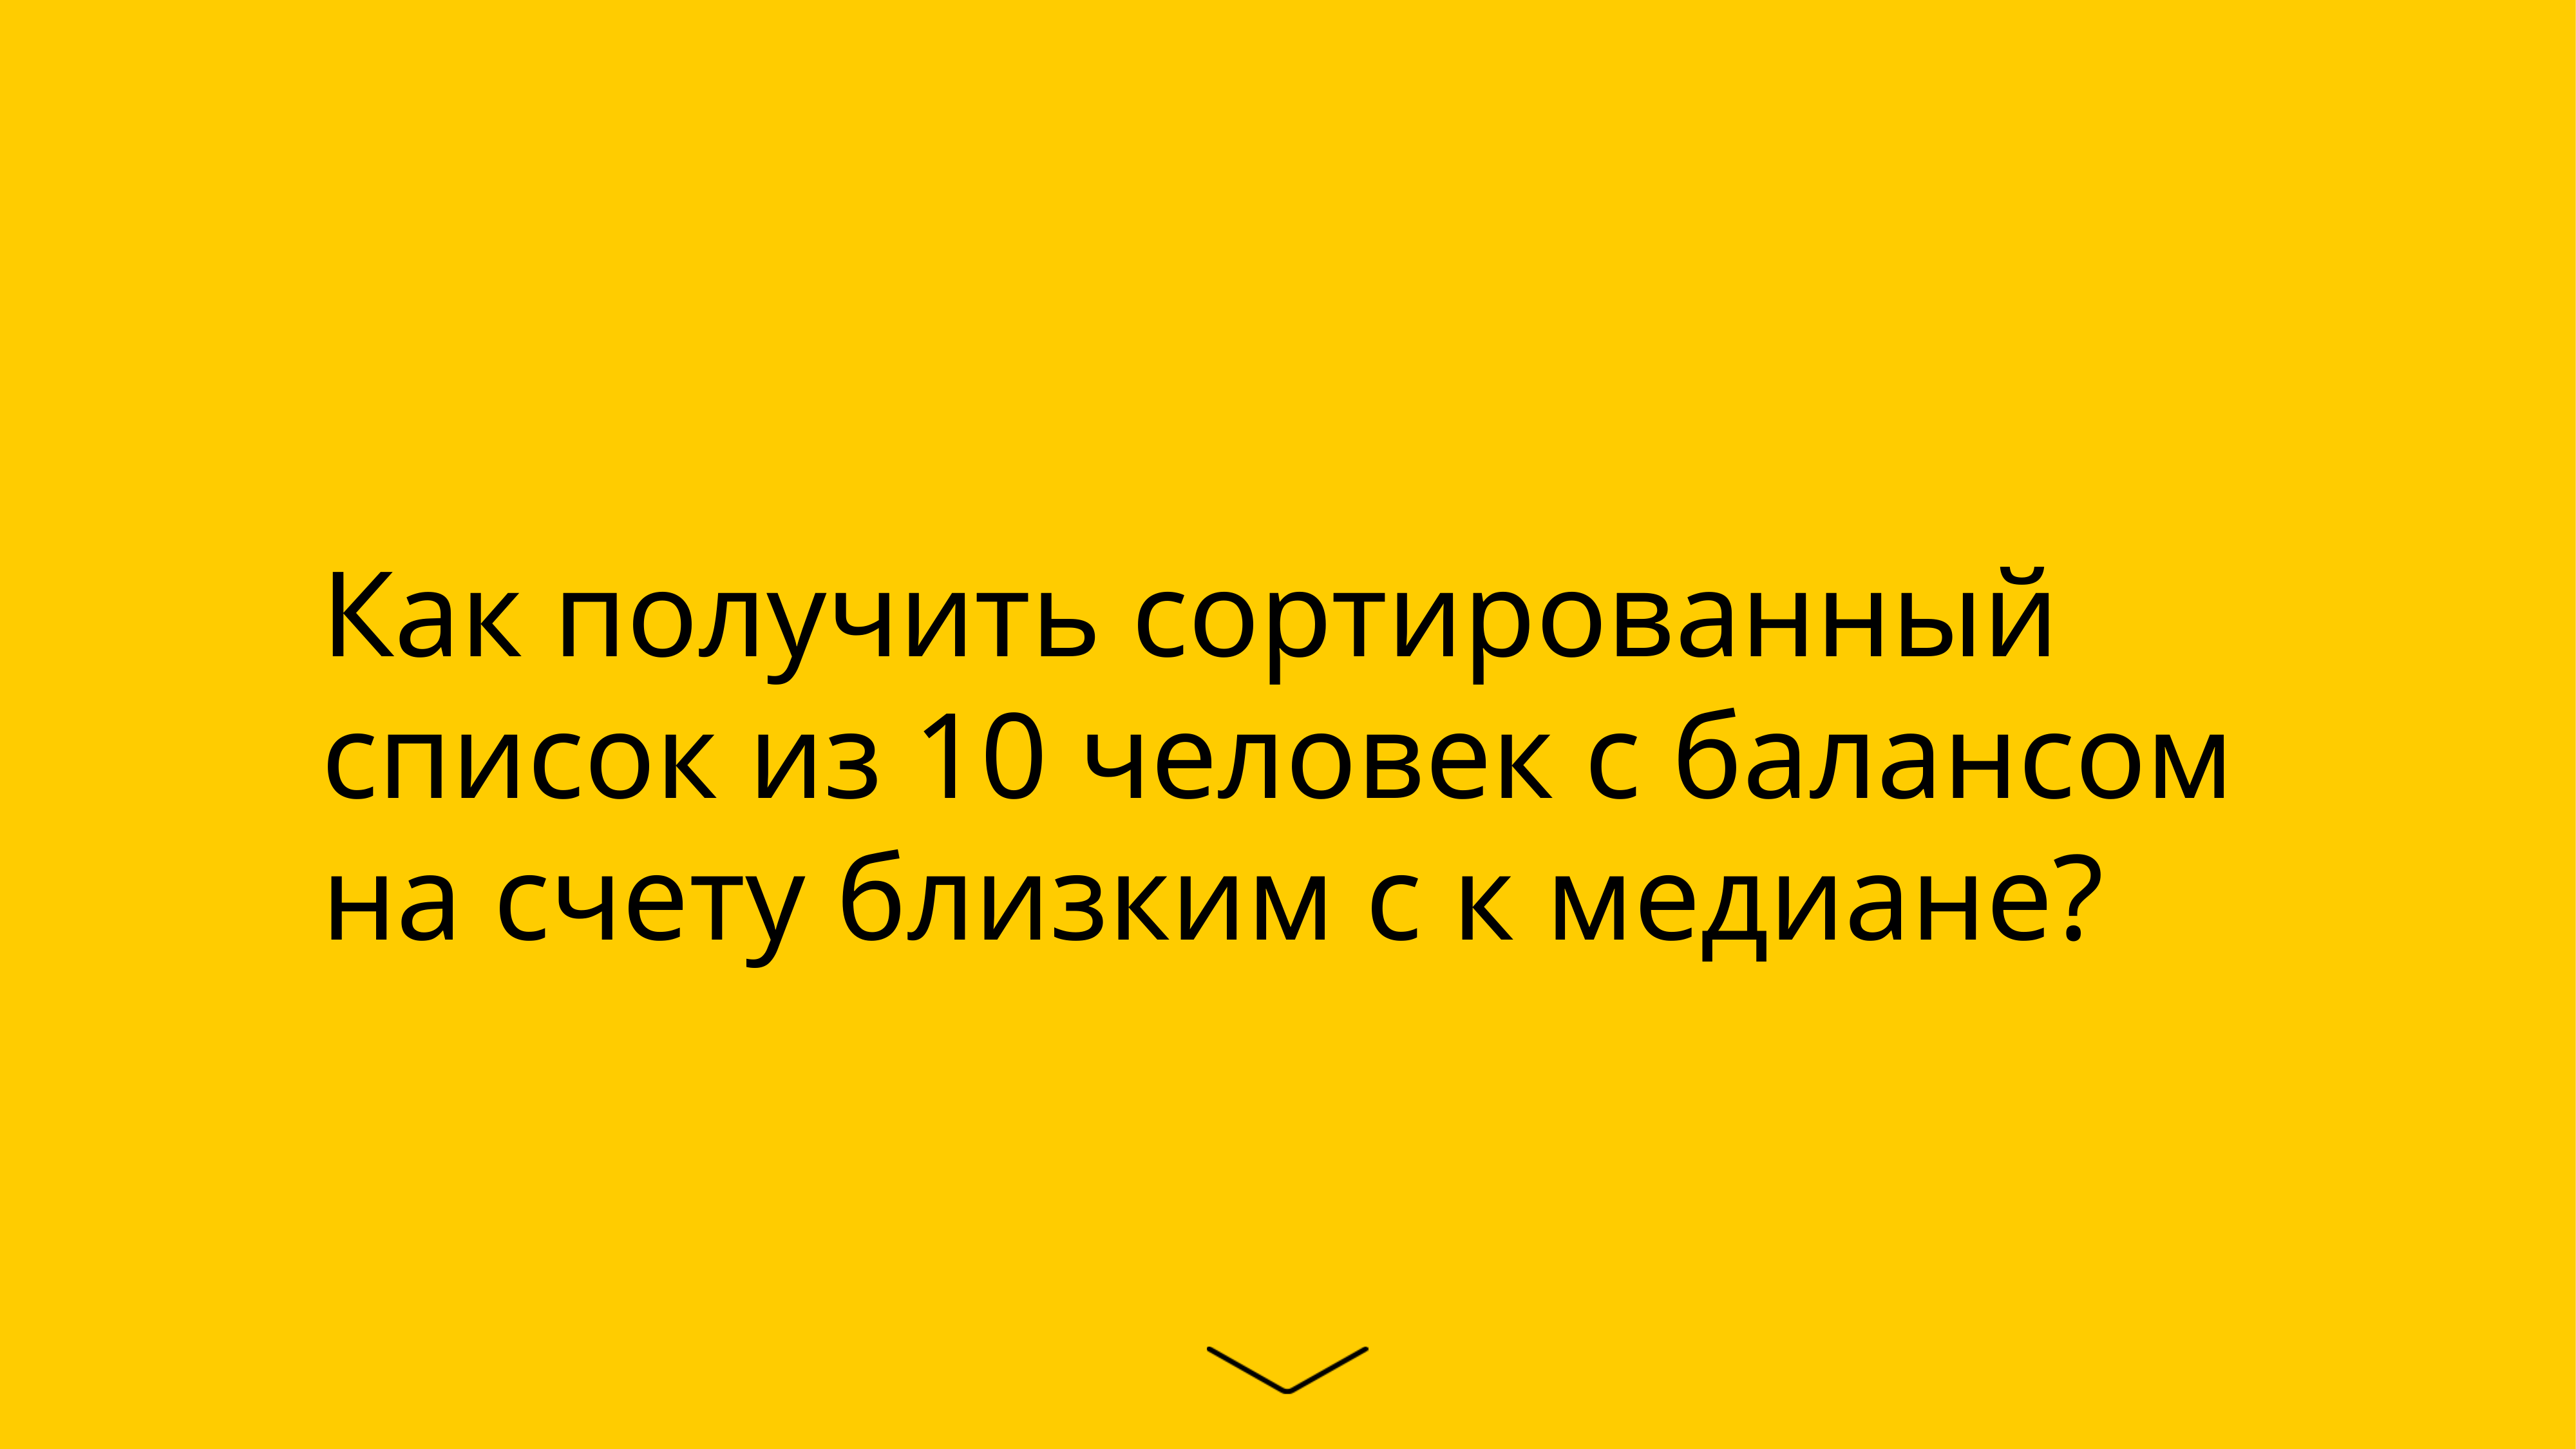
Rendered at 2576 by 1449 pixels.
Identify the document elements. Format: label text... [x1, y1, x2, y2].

picture [1207, 1347, 1368, 1396]
title Как получить сортированный список из 10 человек с балансом на счету близким с к медиане? [321, 429, 2253, 1074]
